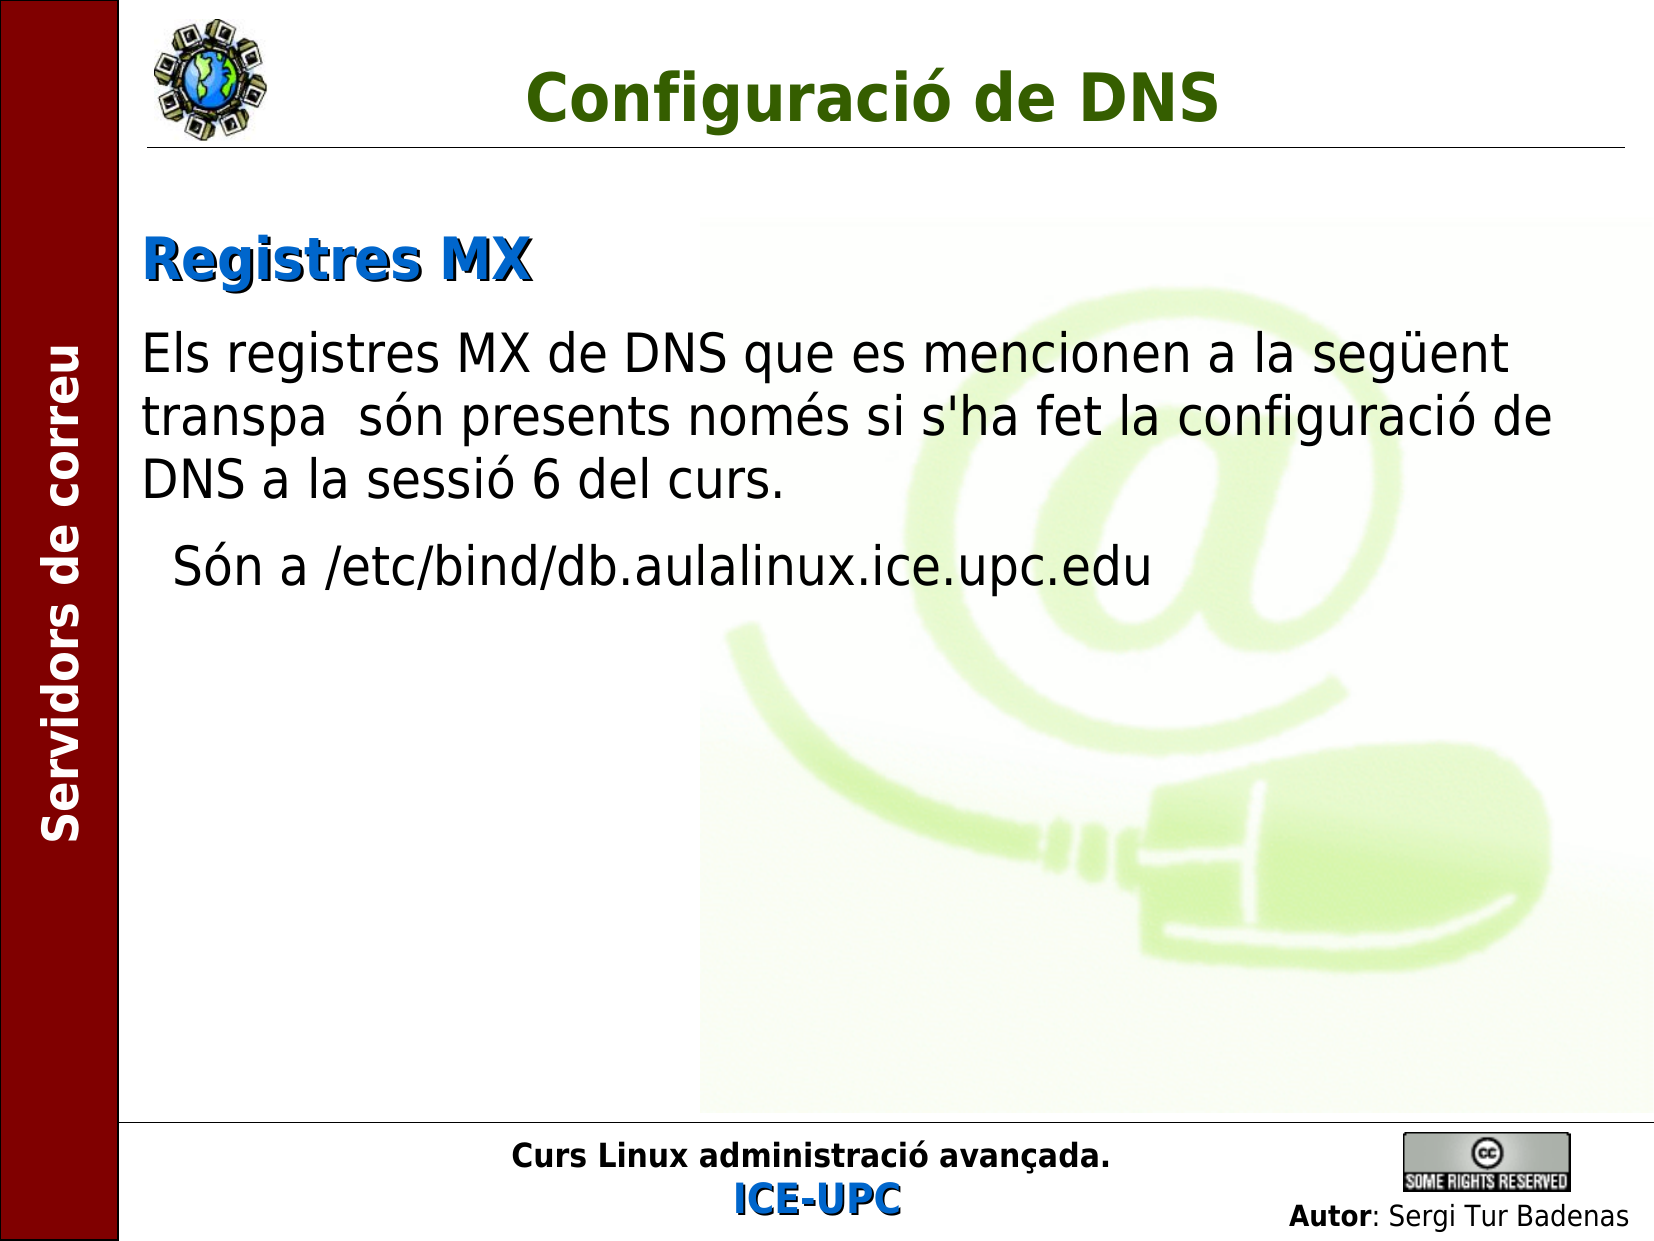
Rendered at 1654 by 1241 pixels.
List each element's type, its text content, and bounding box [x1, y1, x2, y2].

title Configuració de DNS [129, 49, 1619, 148]
picture [154, 19, 268, 49]
picture [1403, 1132, 1571, 1192]
picture [700, 217, 1654, 1113]
list Registres MX Els registres MX de DNS que es mencionen a la següent transpa són presents només si s'ha fet la configuració de DNS a la sessió 6 del curs. Són a /etc/bind/db.aulalinux.ice.upc.edu [141, 225, 1630, 1061]
